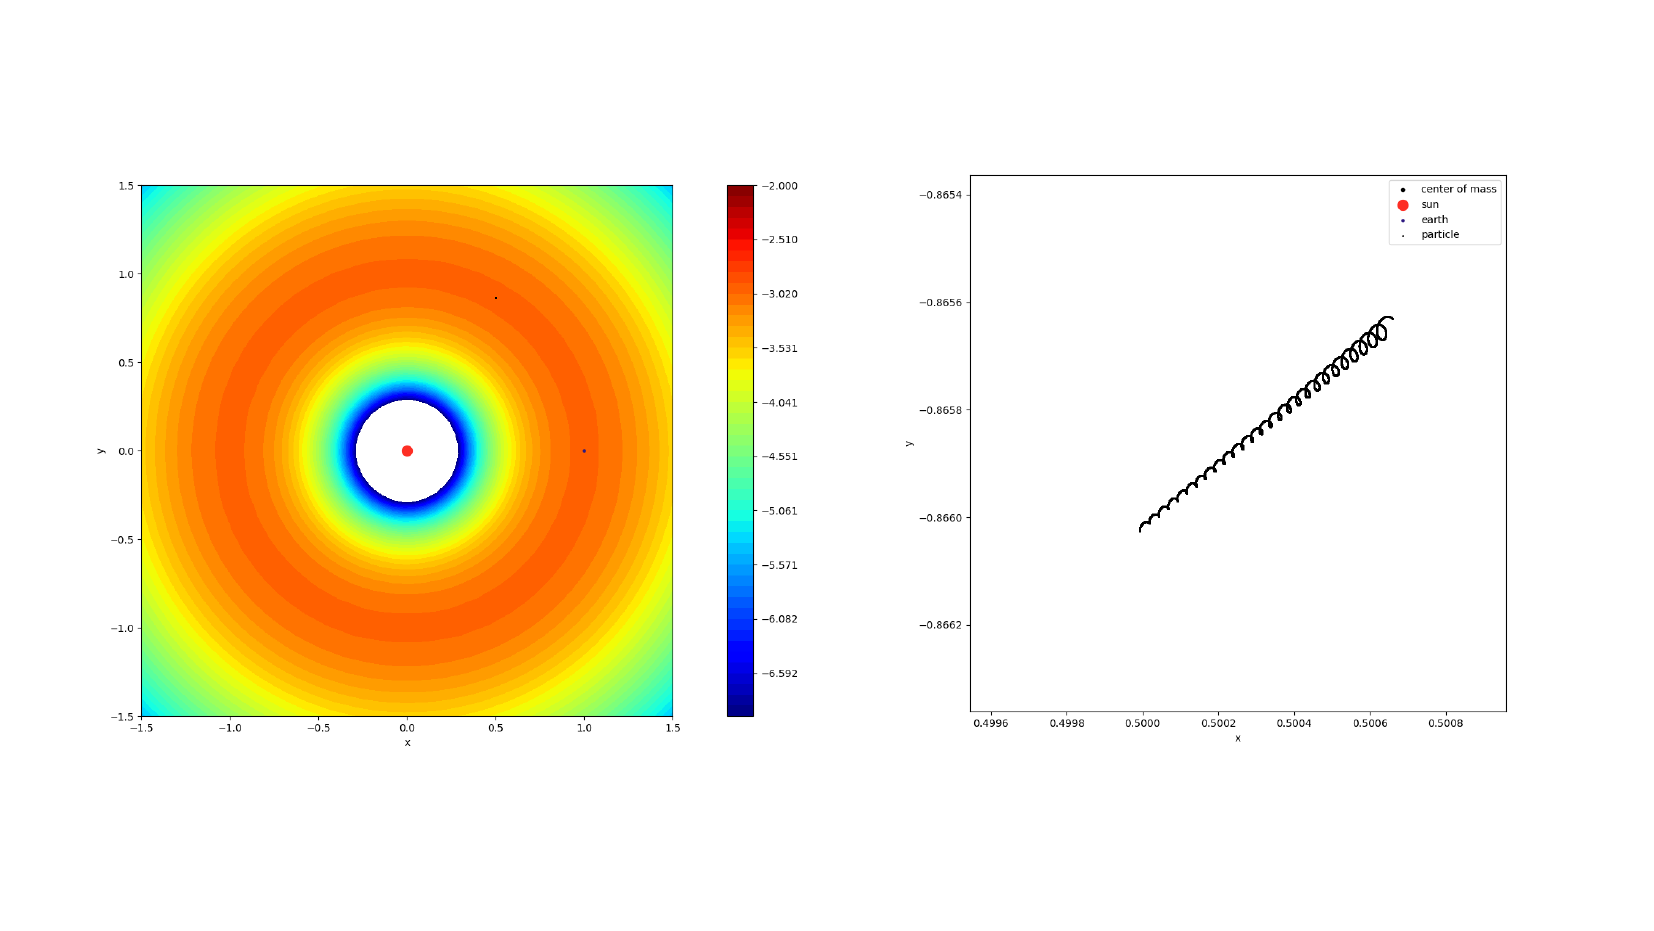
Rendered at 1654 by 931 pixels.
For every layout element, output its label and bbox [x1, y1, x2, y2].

picture [900, 150, 1538, 756]
picture [75, 150, 833, 751]
